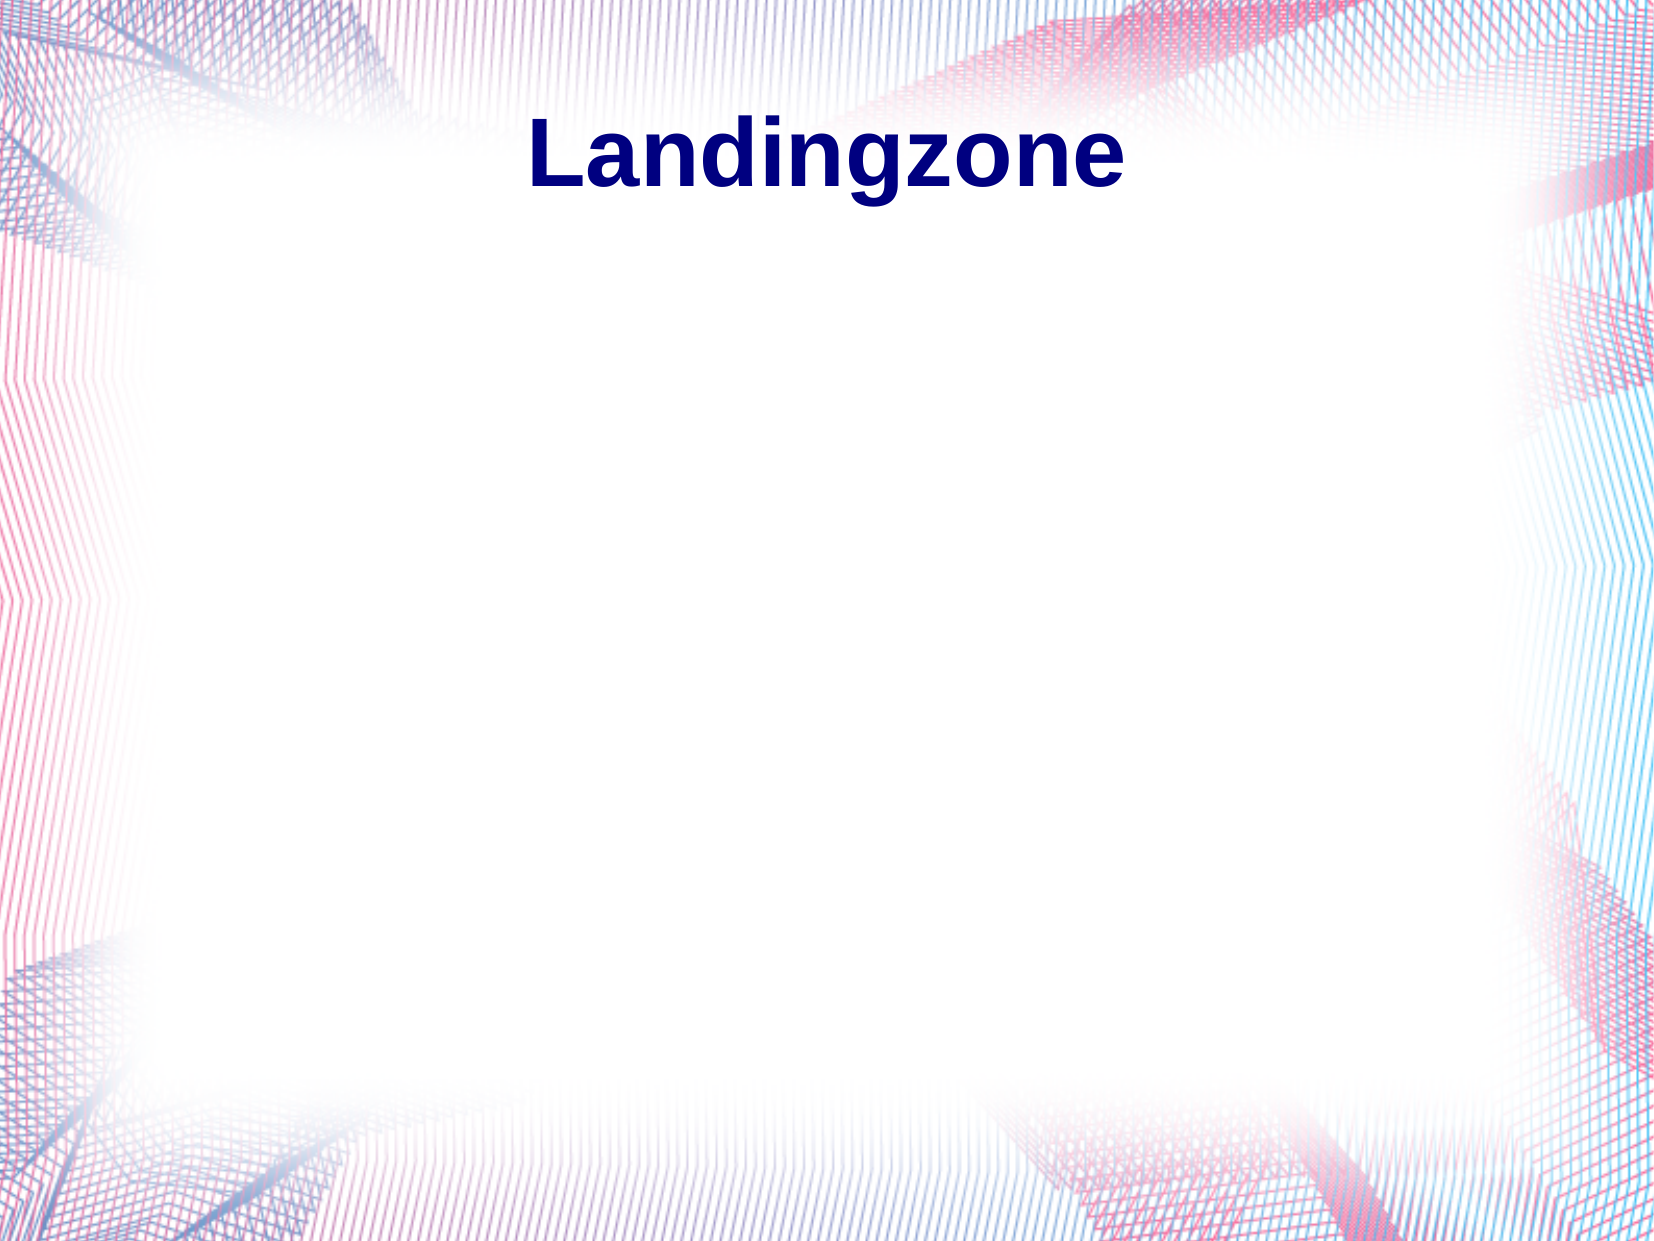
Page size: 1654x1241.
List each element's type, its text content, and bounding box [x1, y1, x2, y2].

picture [0, 0, 1654, 1241]
title Landingzone [82, 49, 1571, 257]
